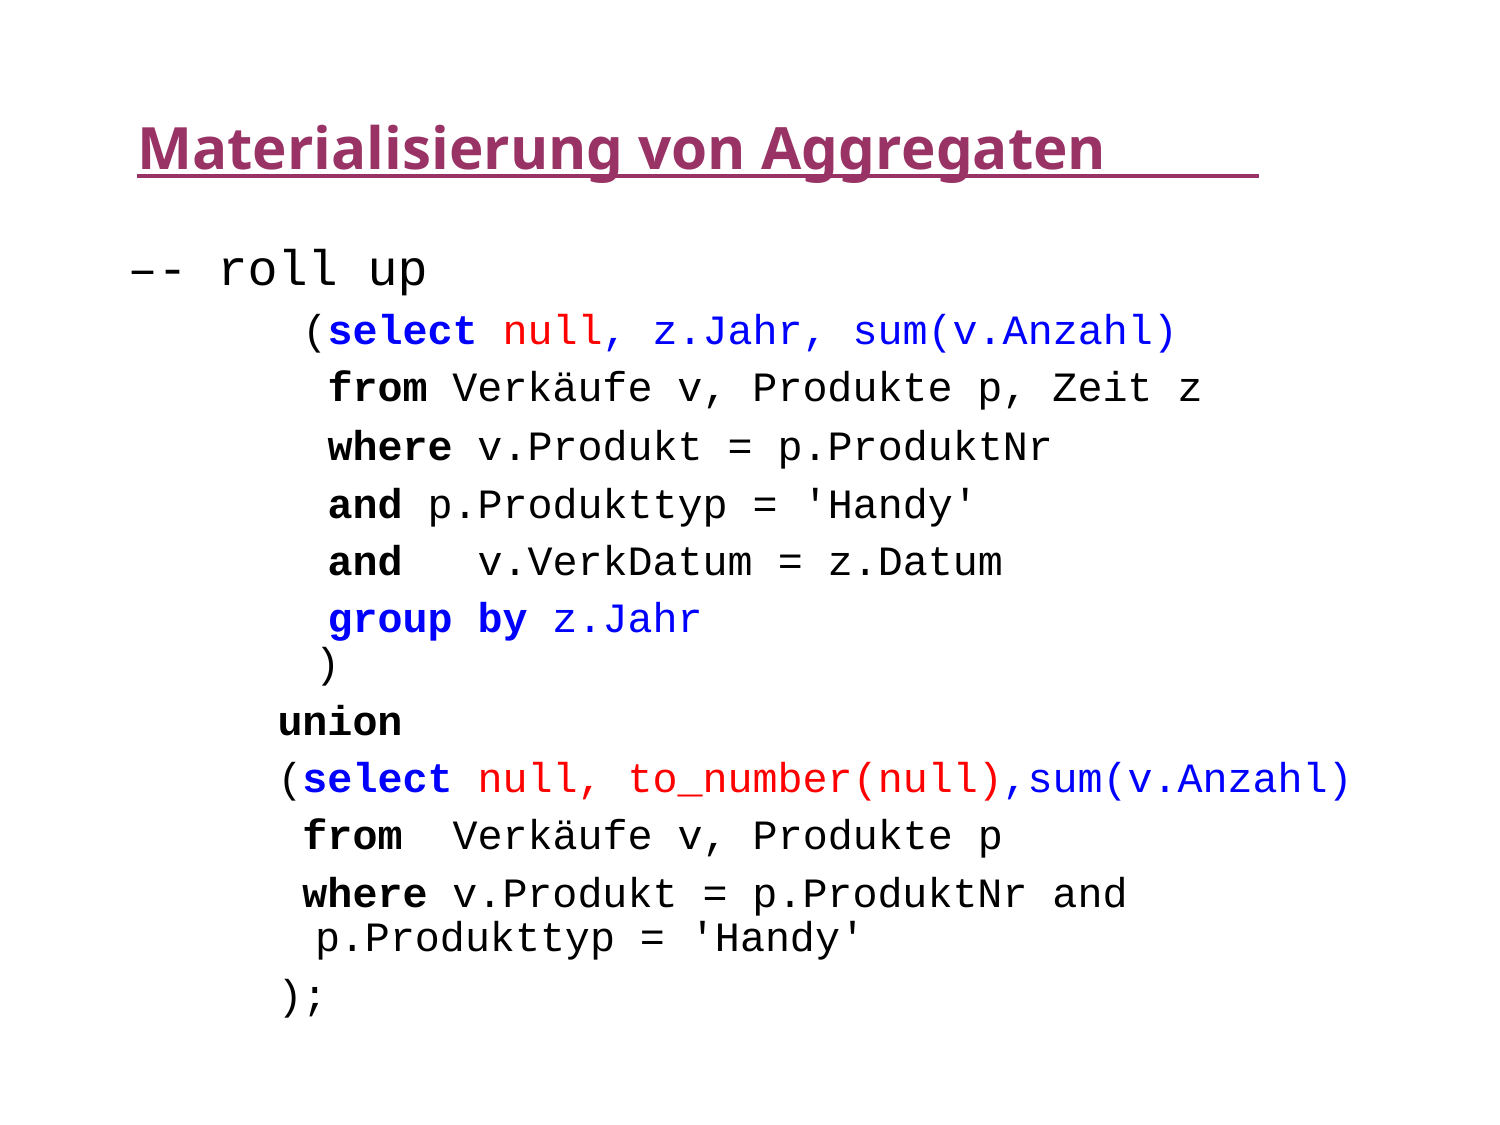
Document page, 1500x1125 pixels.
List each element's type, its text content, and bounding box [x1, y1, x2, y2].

list –- roll up (select null, z.Jahr, sum(v.Anzahl) from Verkäufe v, Produkte p, Zeit z where v.Produkt = p.ProduktNr and p.Produkttyp = 'Handy' and v.VerkDatum = z.Datum group by z.Jahr ) union (select null, to_number(null),sum(v.Anzahl) from Verkäufe v, Produkte p where v.Produkt = p.ProduktNr and p.Produkttyp = 'Handy' ); [112, 236, 1413, 1071]
title Materialisierung von Aggregaten [137, 111, 1413, 183]
